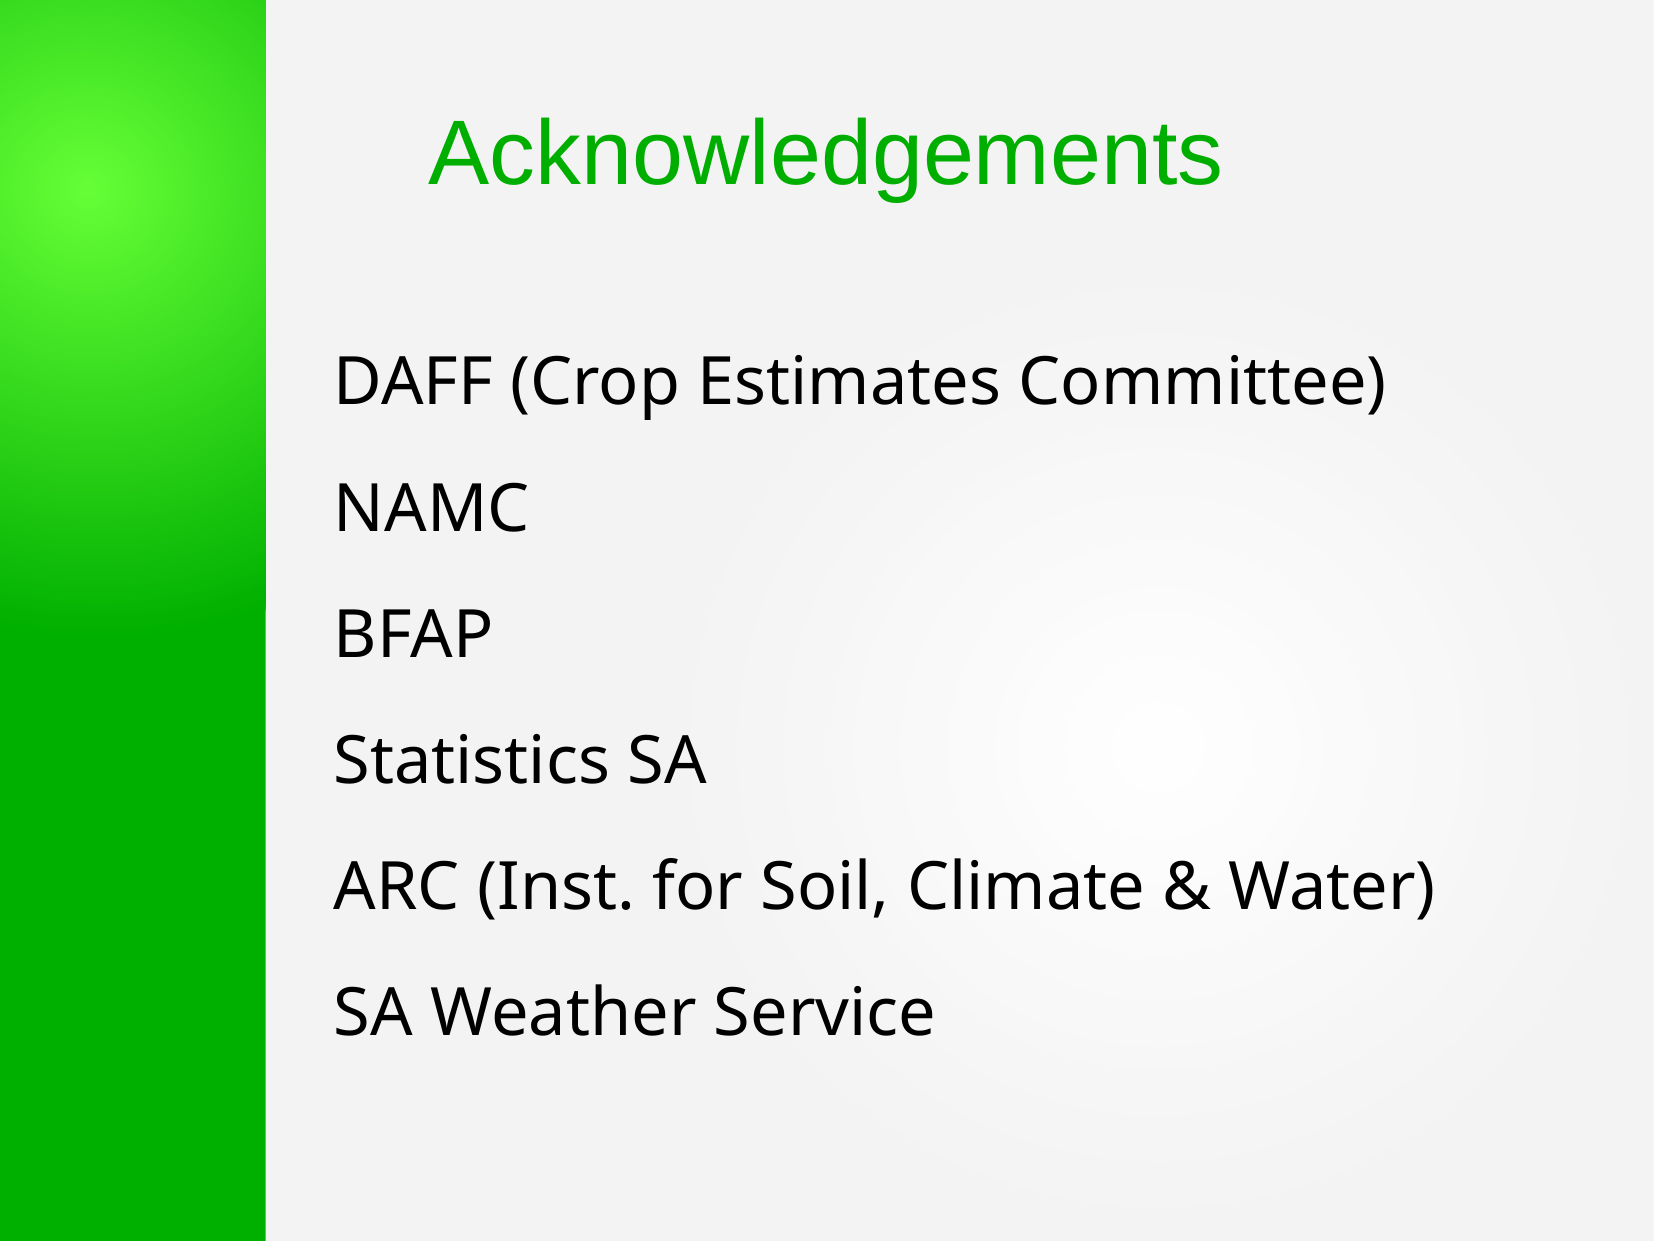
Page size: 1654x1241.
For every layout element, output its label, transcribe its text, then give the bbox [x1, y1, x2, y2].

title Acknowledgements [82, 49, 1571, 257]
text_box DAFF (Crop Estimates Committee) NAMC BFAP Statistics SA ARC (Inst. for Soil, Climate & Water) SA Weather Service [318, 326, 1501, 985]
